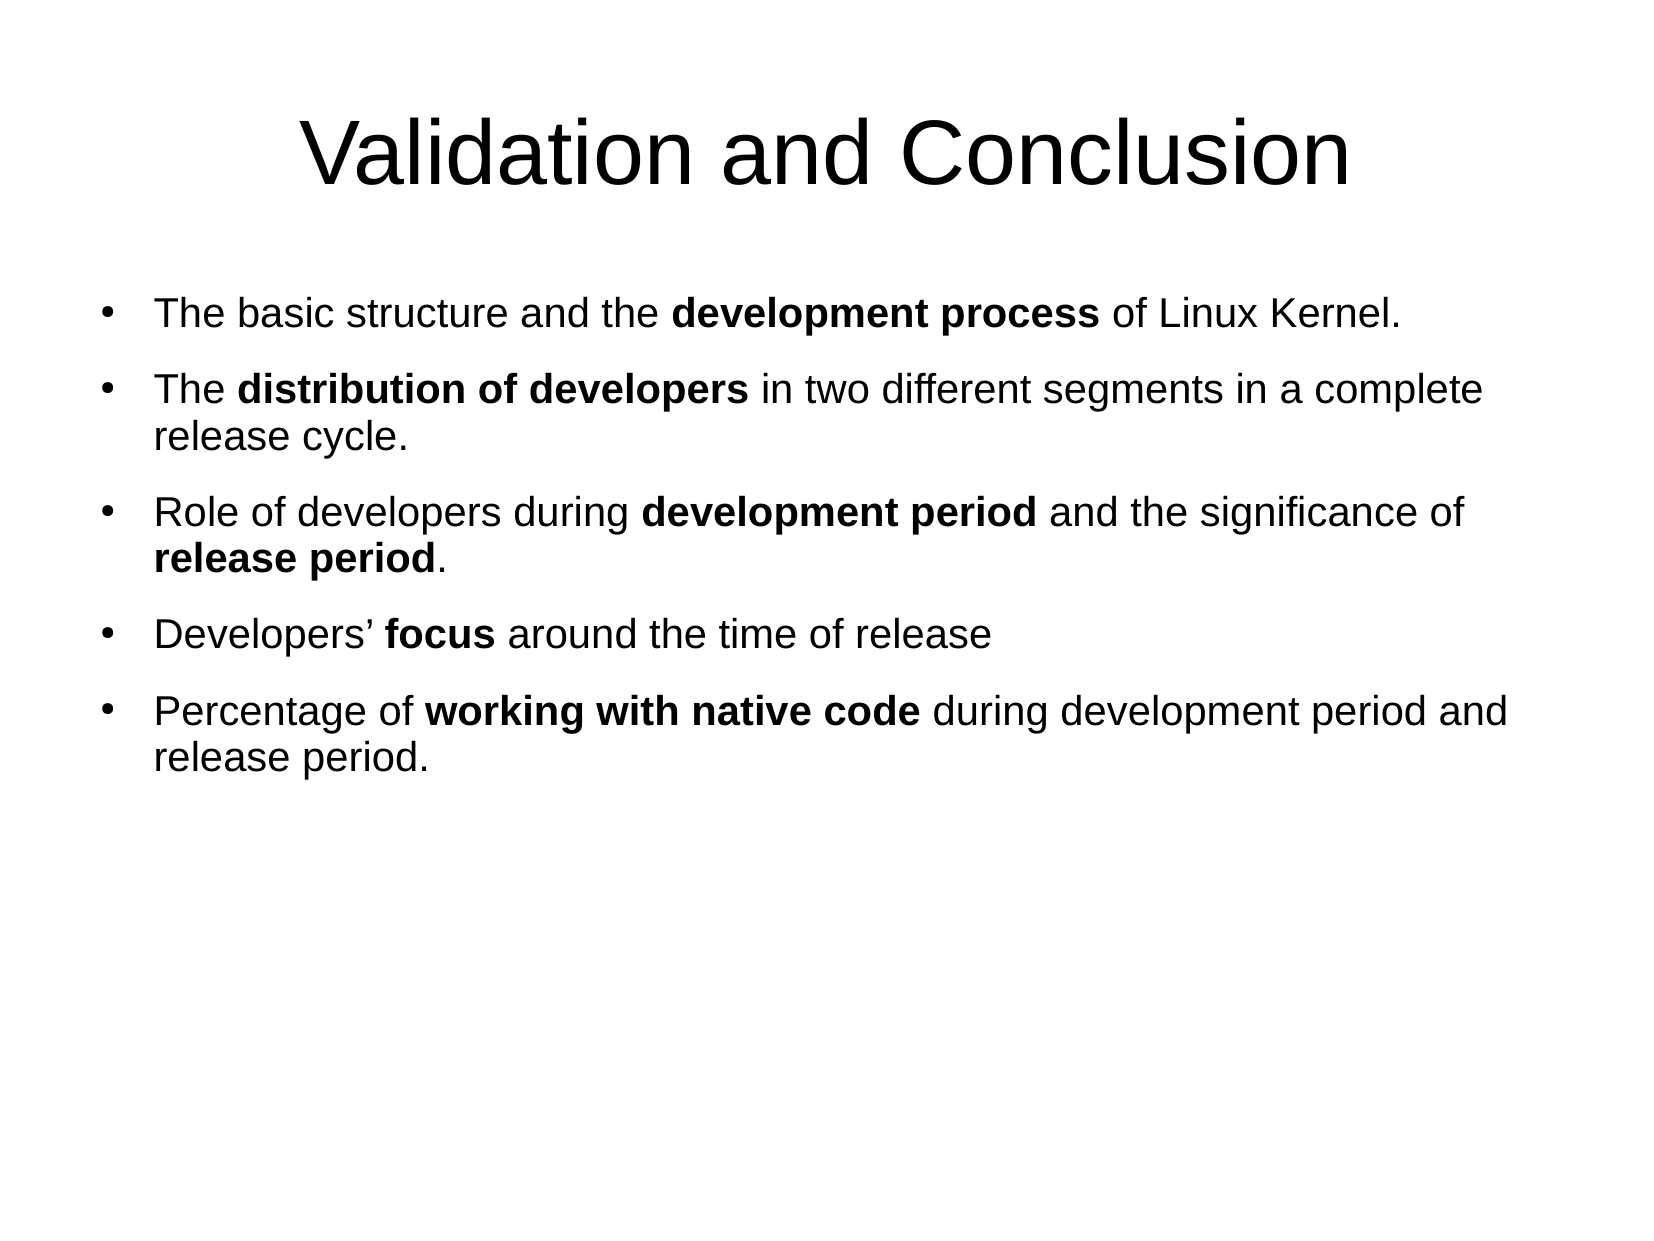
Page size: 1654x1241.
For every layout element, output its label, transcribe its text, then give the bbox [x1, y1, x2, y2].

title Validation and Conclusion [82, 49, 1571, 257]
list The basic structure and the development process of Linux Kernel. The distribution of developers in two different segments in a complete release cycle. Role of developers during development period and the significance of release period. Developers’ focus around the time of release Percentage of working with native code during development period and release period. [82, 290, 1538, 1010]
